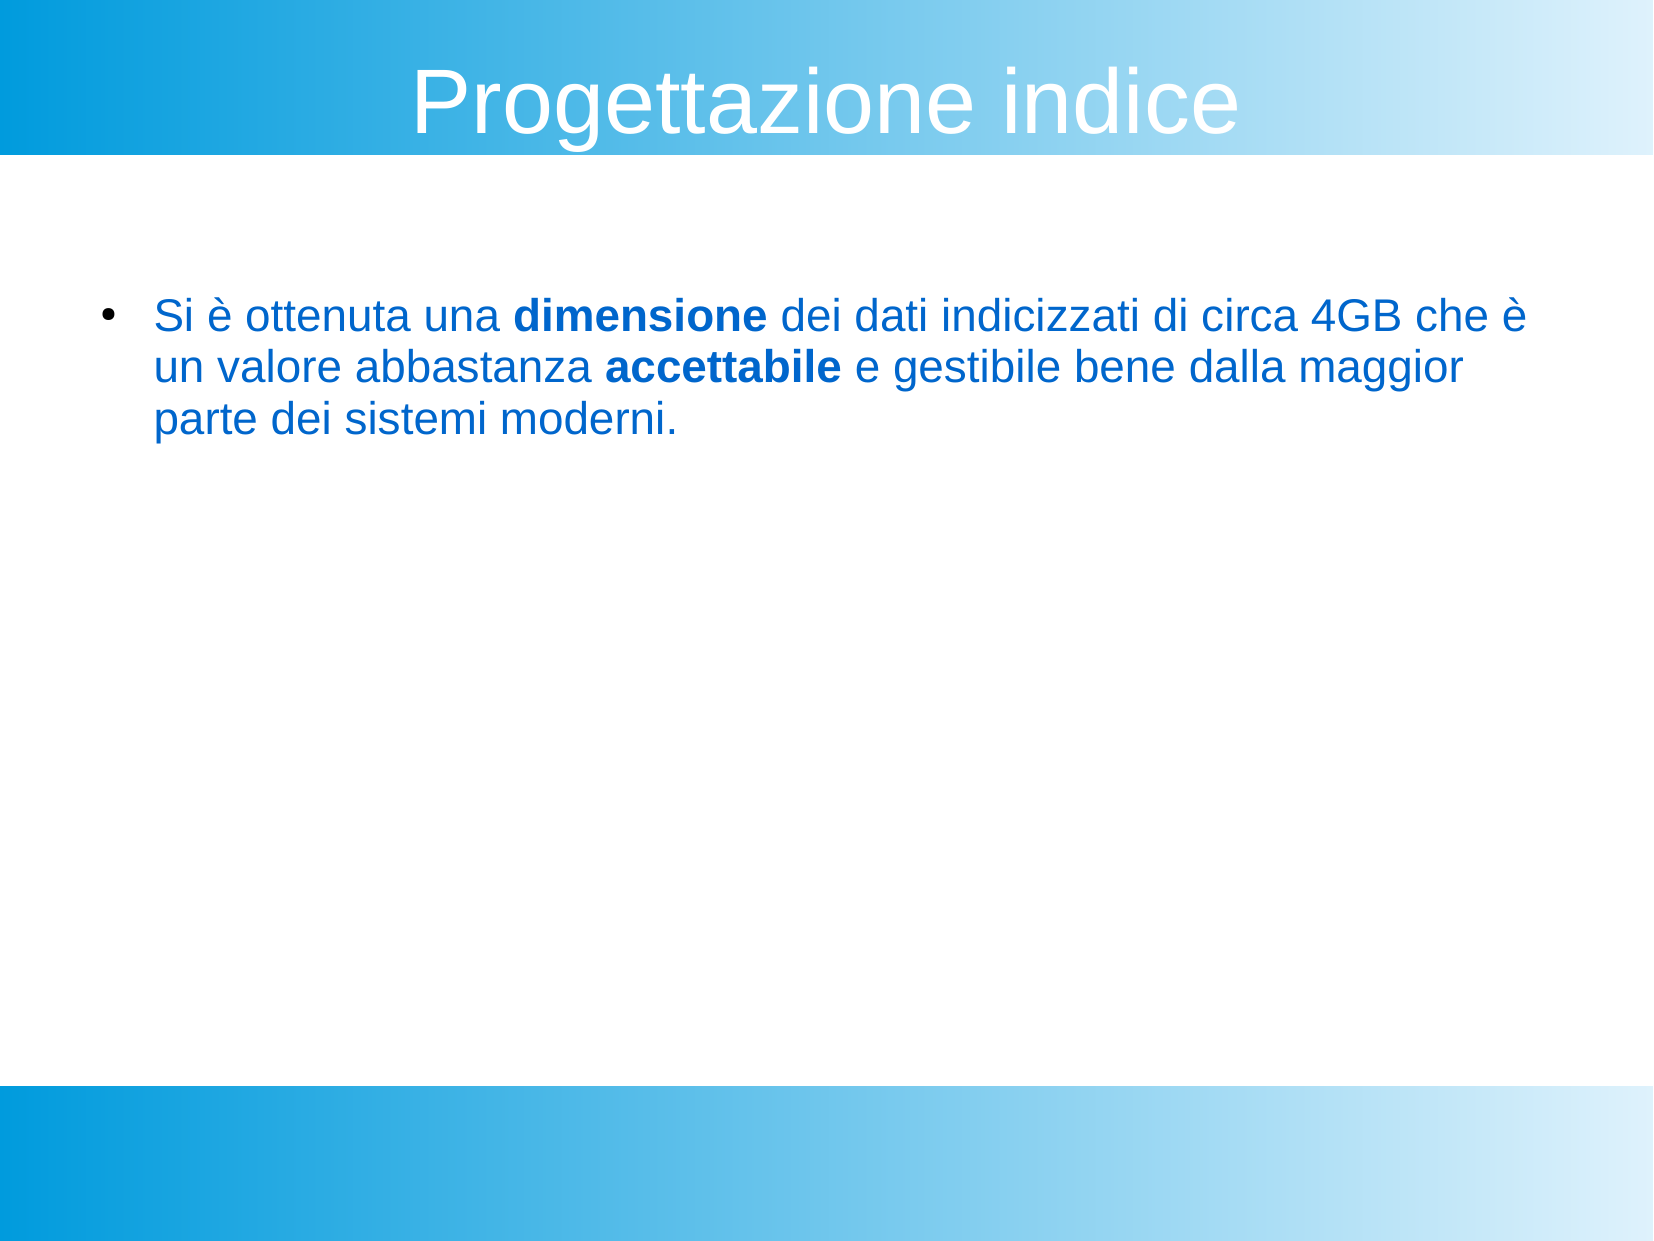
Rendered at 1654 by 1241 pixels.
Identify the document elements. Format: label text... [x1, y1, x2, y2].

title Progettazione indice [82, 49, 1571, 155]
list Si è ottenuta una dimensione dei dati indicizzati di circa 4GB che è un valore abbastanza accettabile e gestibile bene dalla maggior parte dei sistemi moderni. [82, 290, 1571, 1010]
